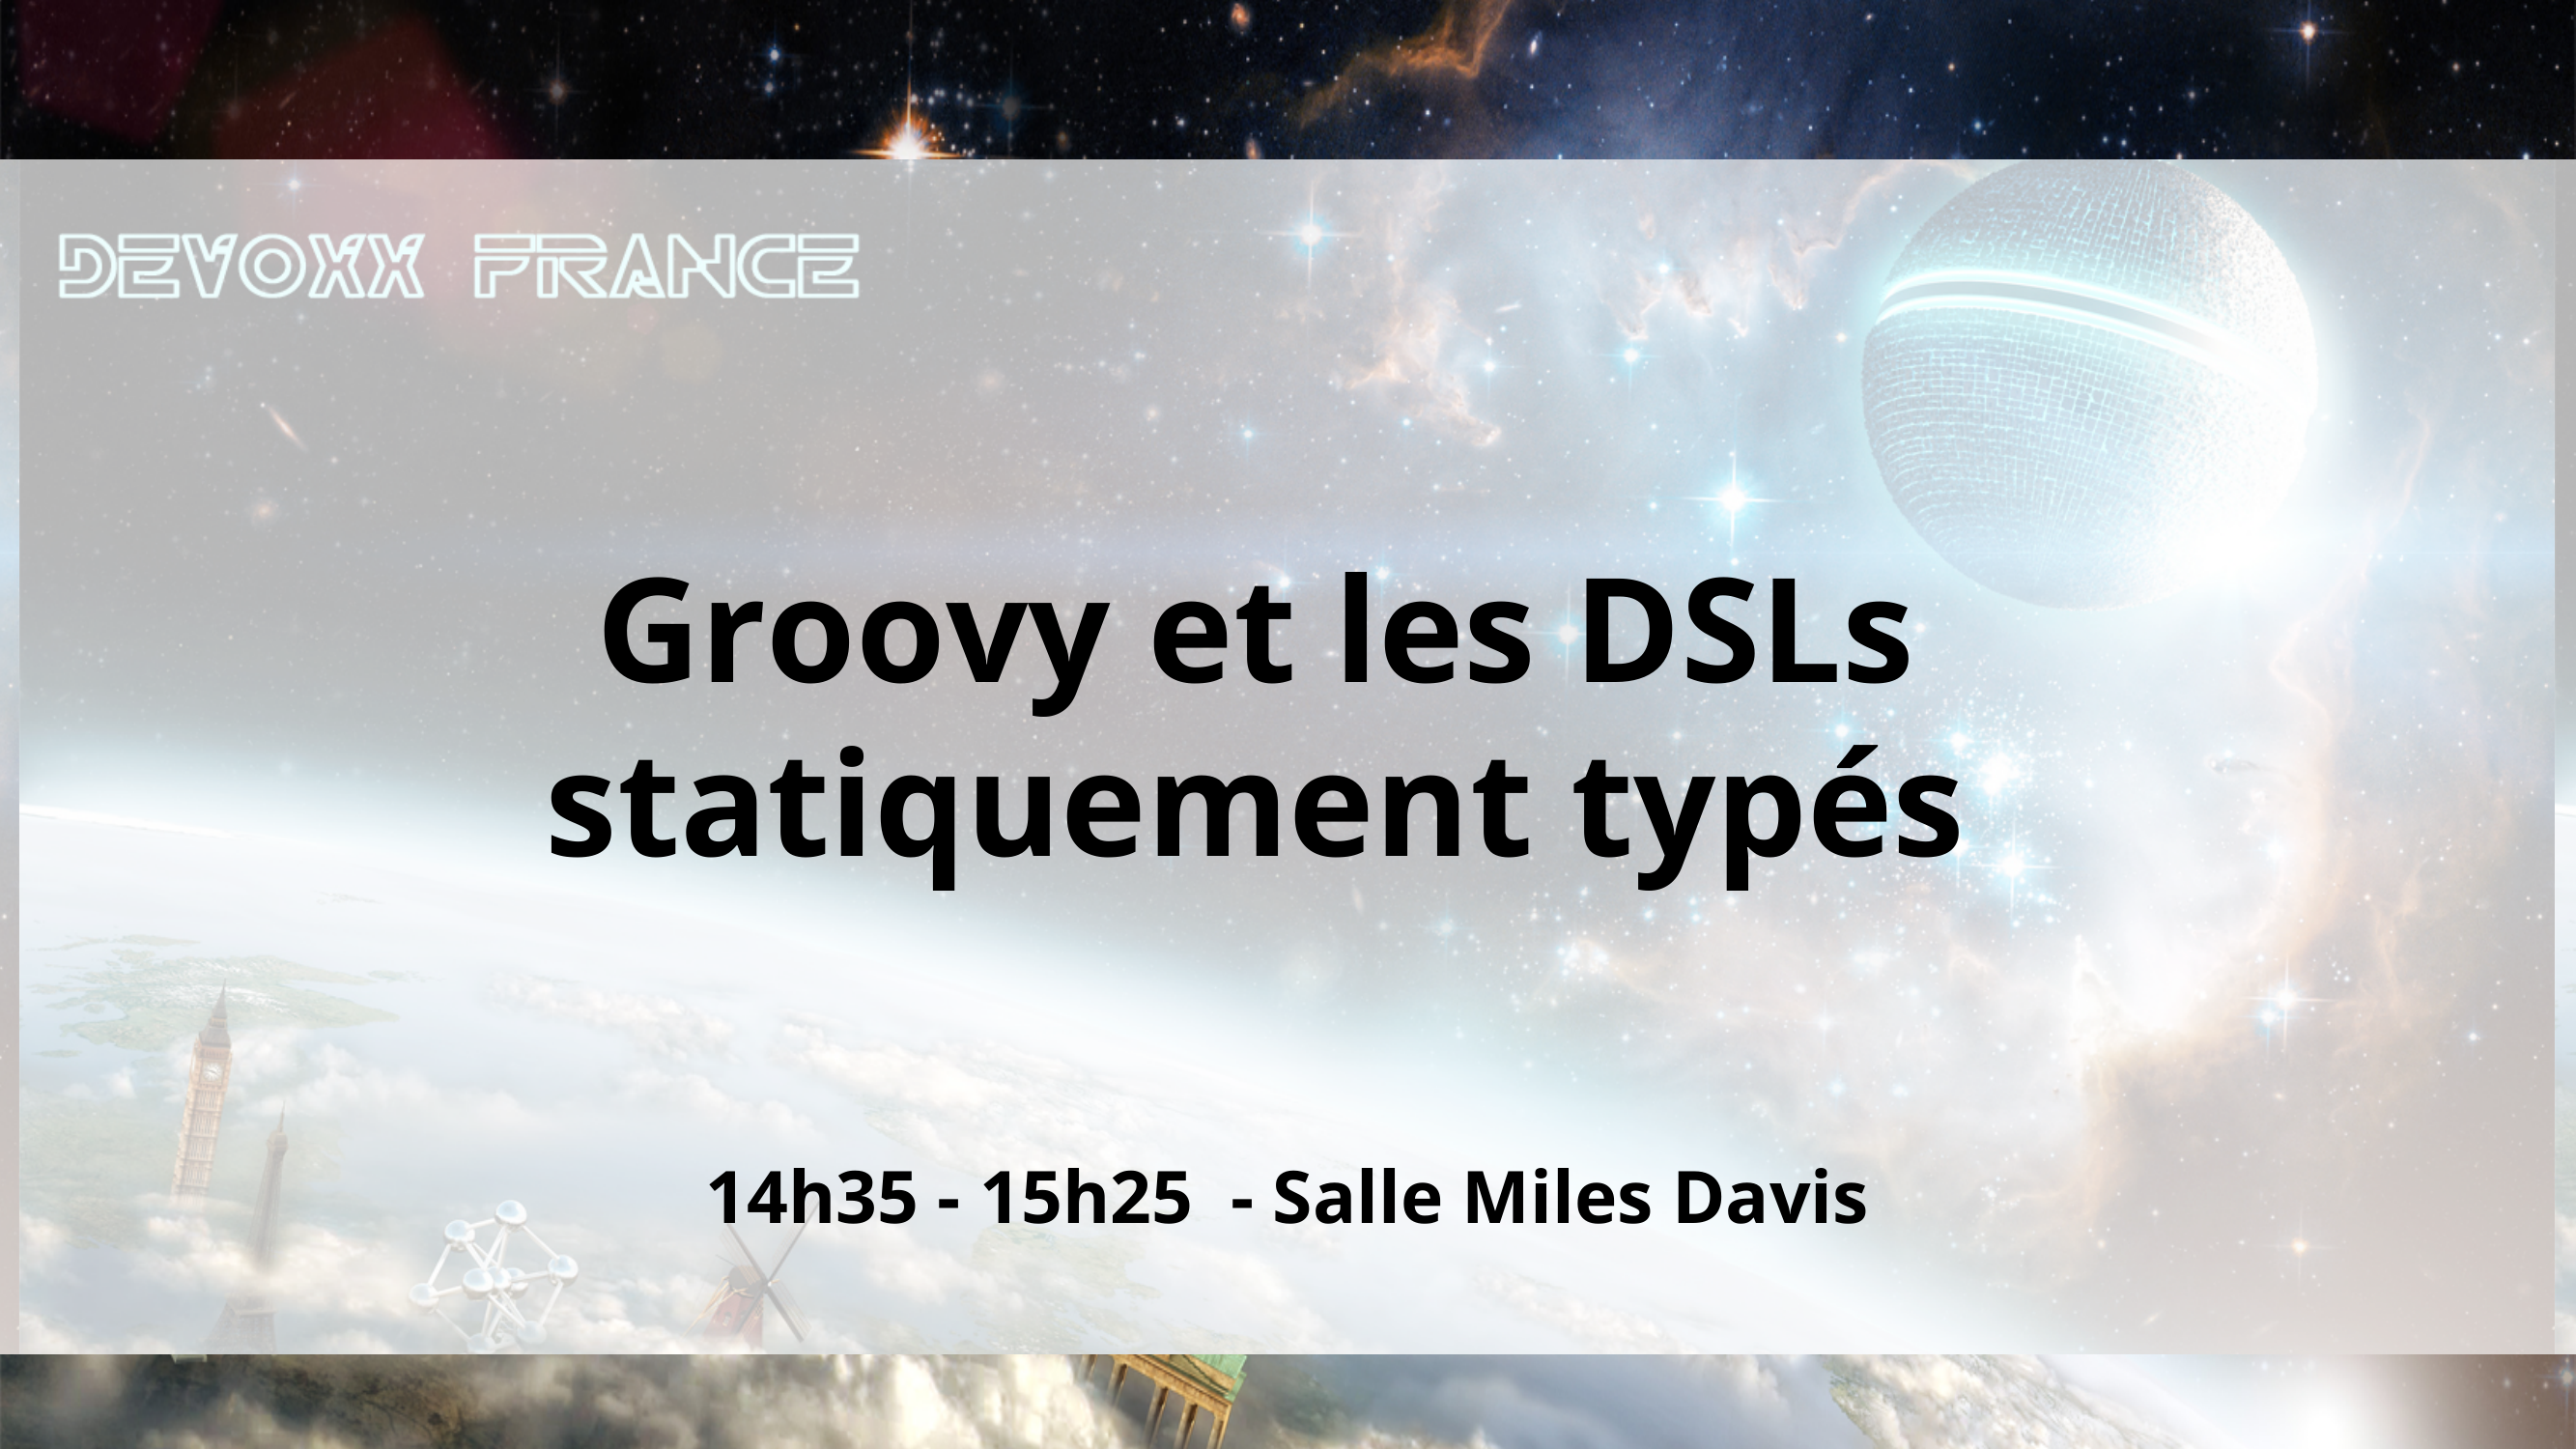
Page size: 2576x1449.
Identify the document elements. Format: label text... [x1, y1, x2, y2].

picture [0, 0, 2576, 1449]
text_box 14h35 - 15h25 - Salle Miles Davis [271, 1145, 2305, 1244]
text_box Groovy et les DSLs statiquement typés [240, 661, 2273, 761]
